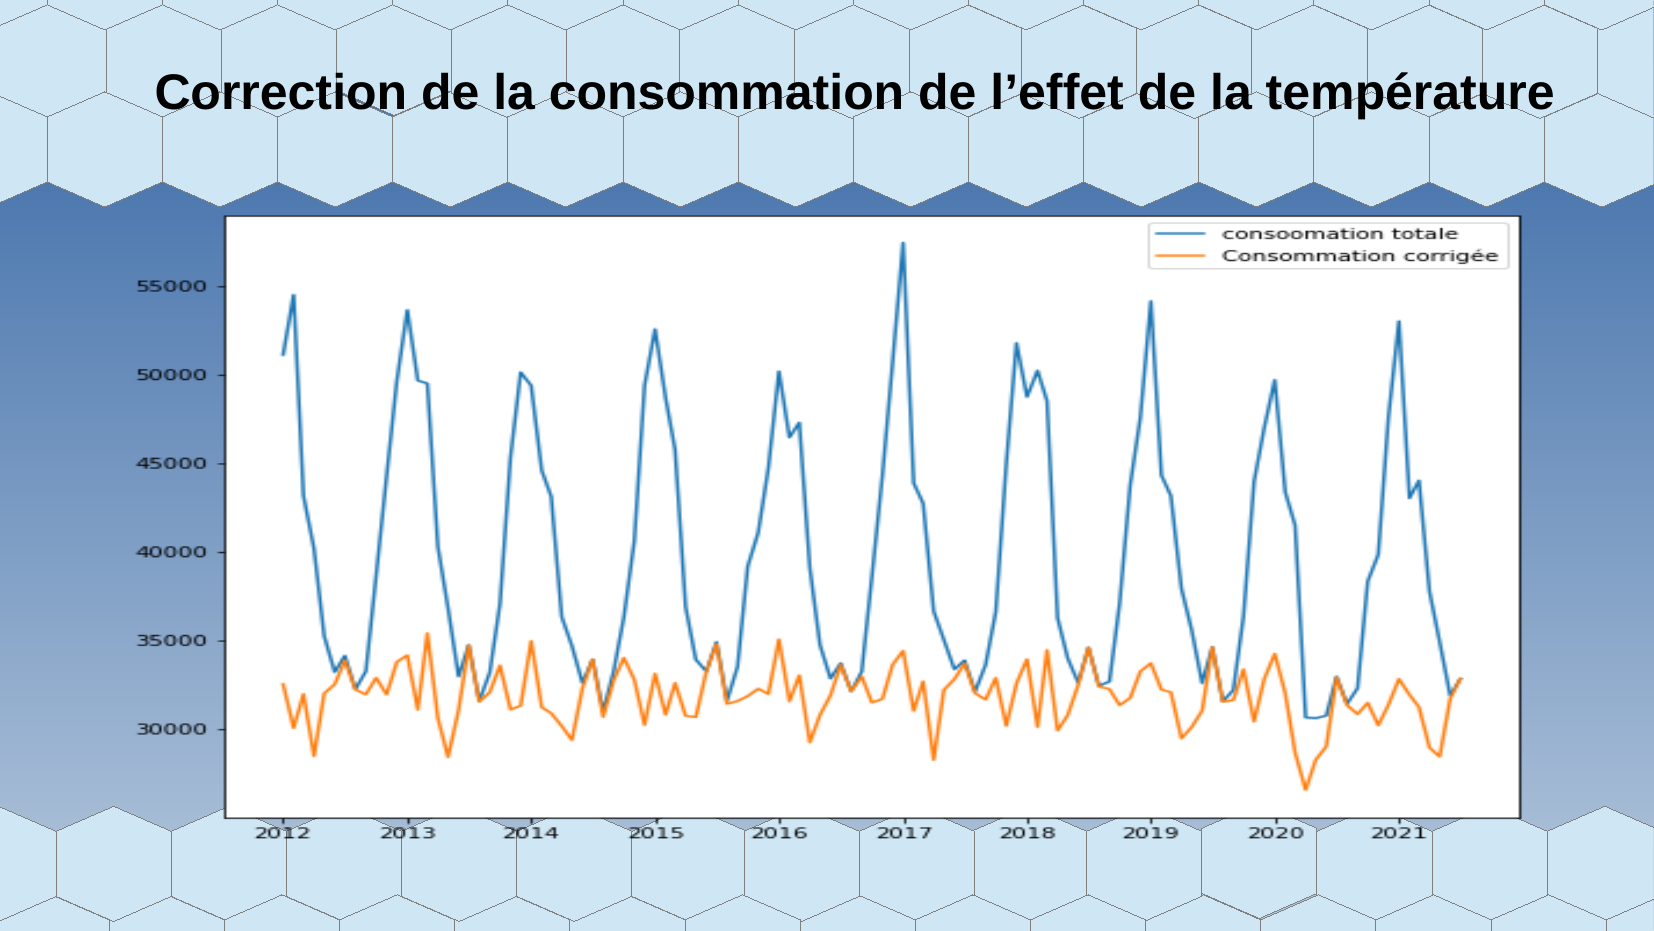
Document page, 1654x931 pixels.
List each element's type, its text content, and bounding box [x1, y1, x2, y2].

picture [118, 206, 1536, 851]
title Correction de la consommation de l’effet de la température [118, 0, 1607, 207]
